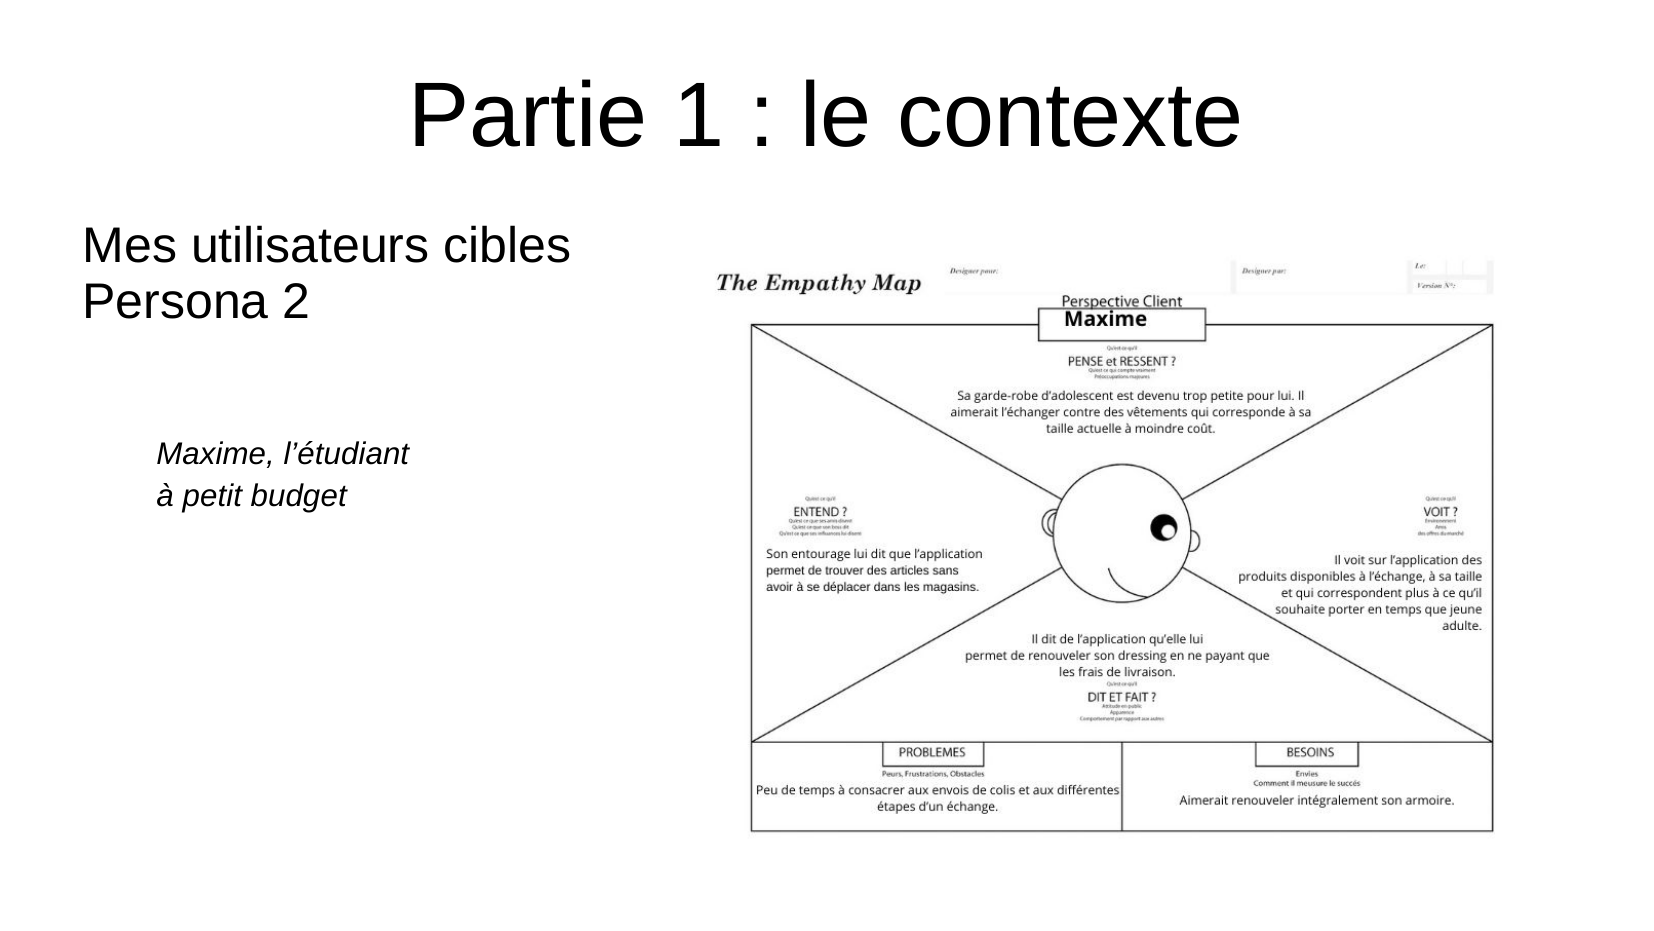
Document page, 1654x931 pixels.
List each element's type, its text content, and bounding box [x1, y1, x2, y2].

title Partie 1 : le contexte [82, 37, 1571, 193]
list Mes utilisateurs cibles Persona 2 Maxime, l’étudiant à petit budget [82, 217, 1571, 758]
picture [679, 252, 1536, 857]
